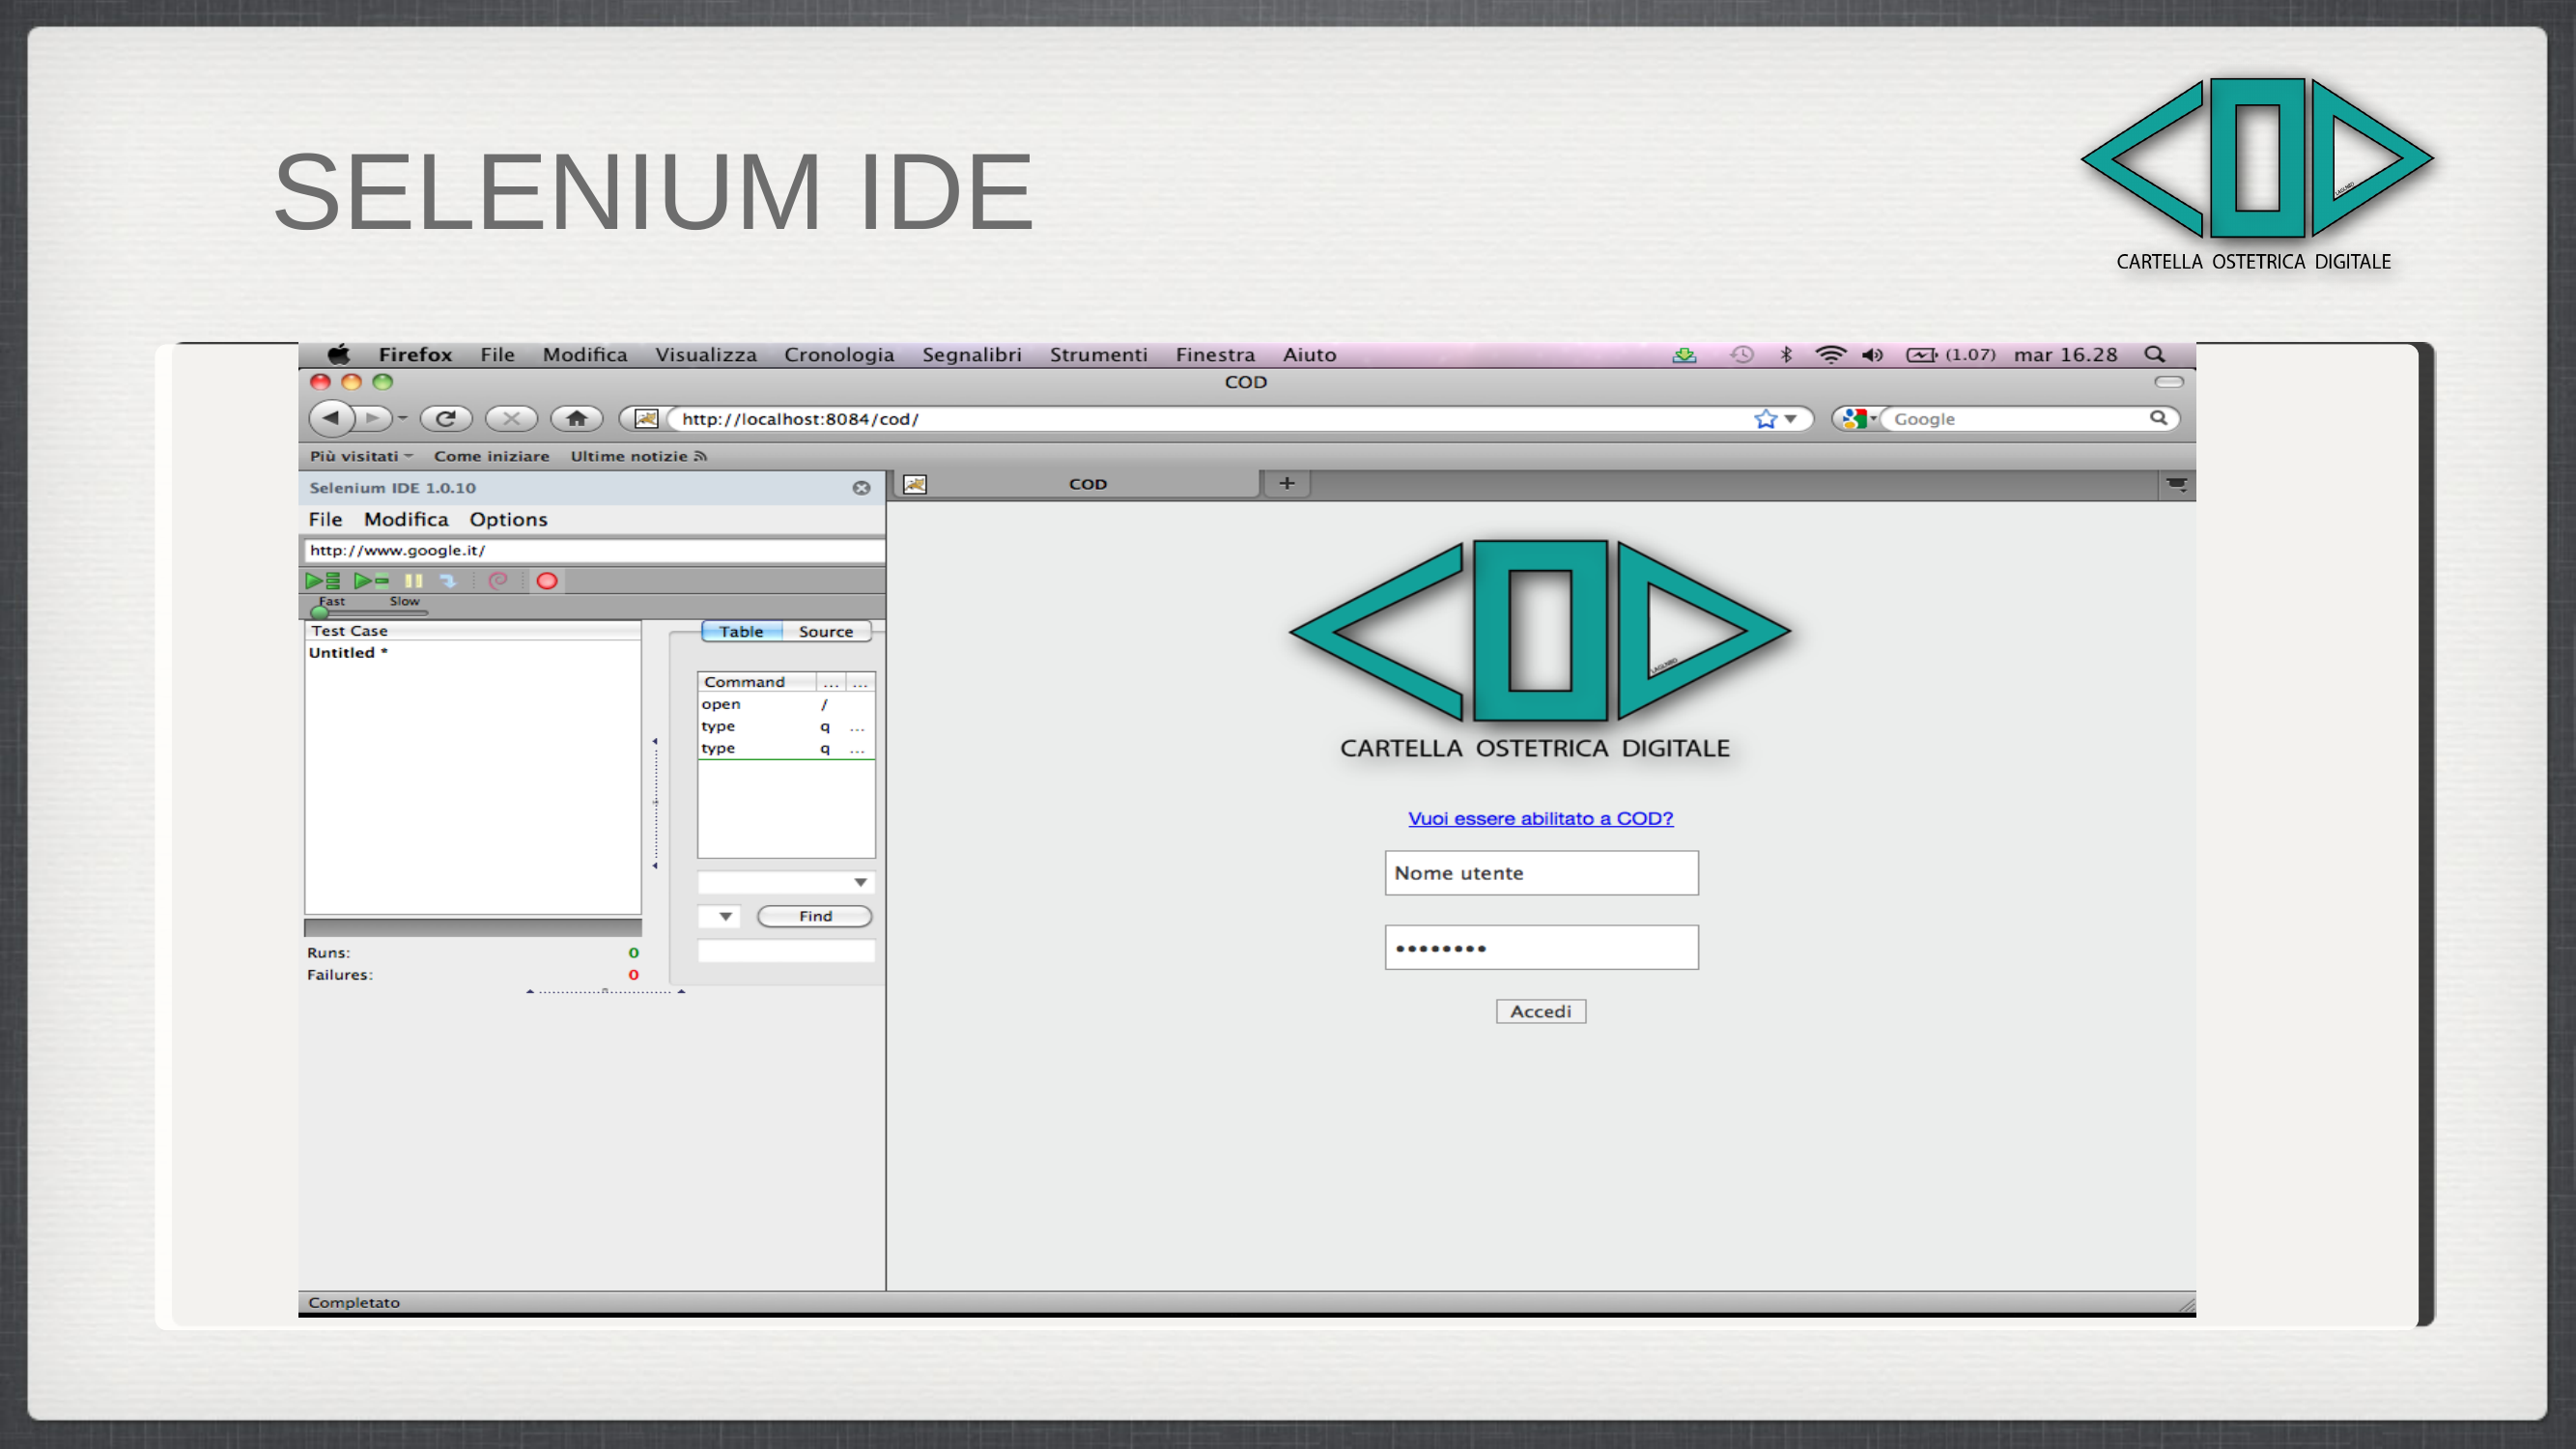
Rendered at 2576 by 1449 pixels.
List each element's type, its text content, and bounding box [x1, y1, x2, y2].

text_box SELENIUM IDE [256, 114, 1968, 259]
picture [0, 0, 2576, 1449]
